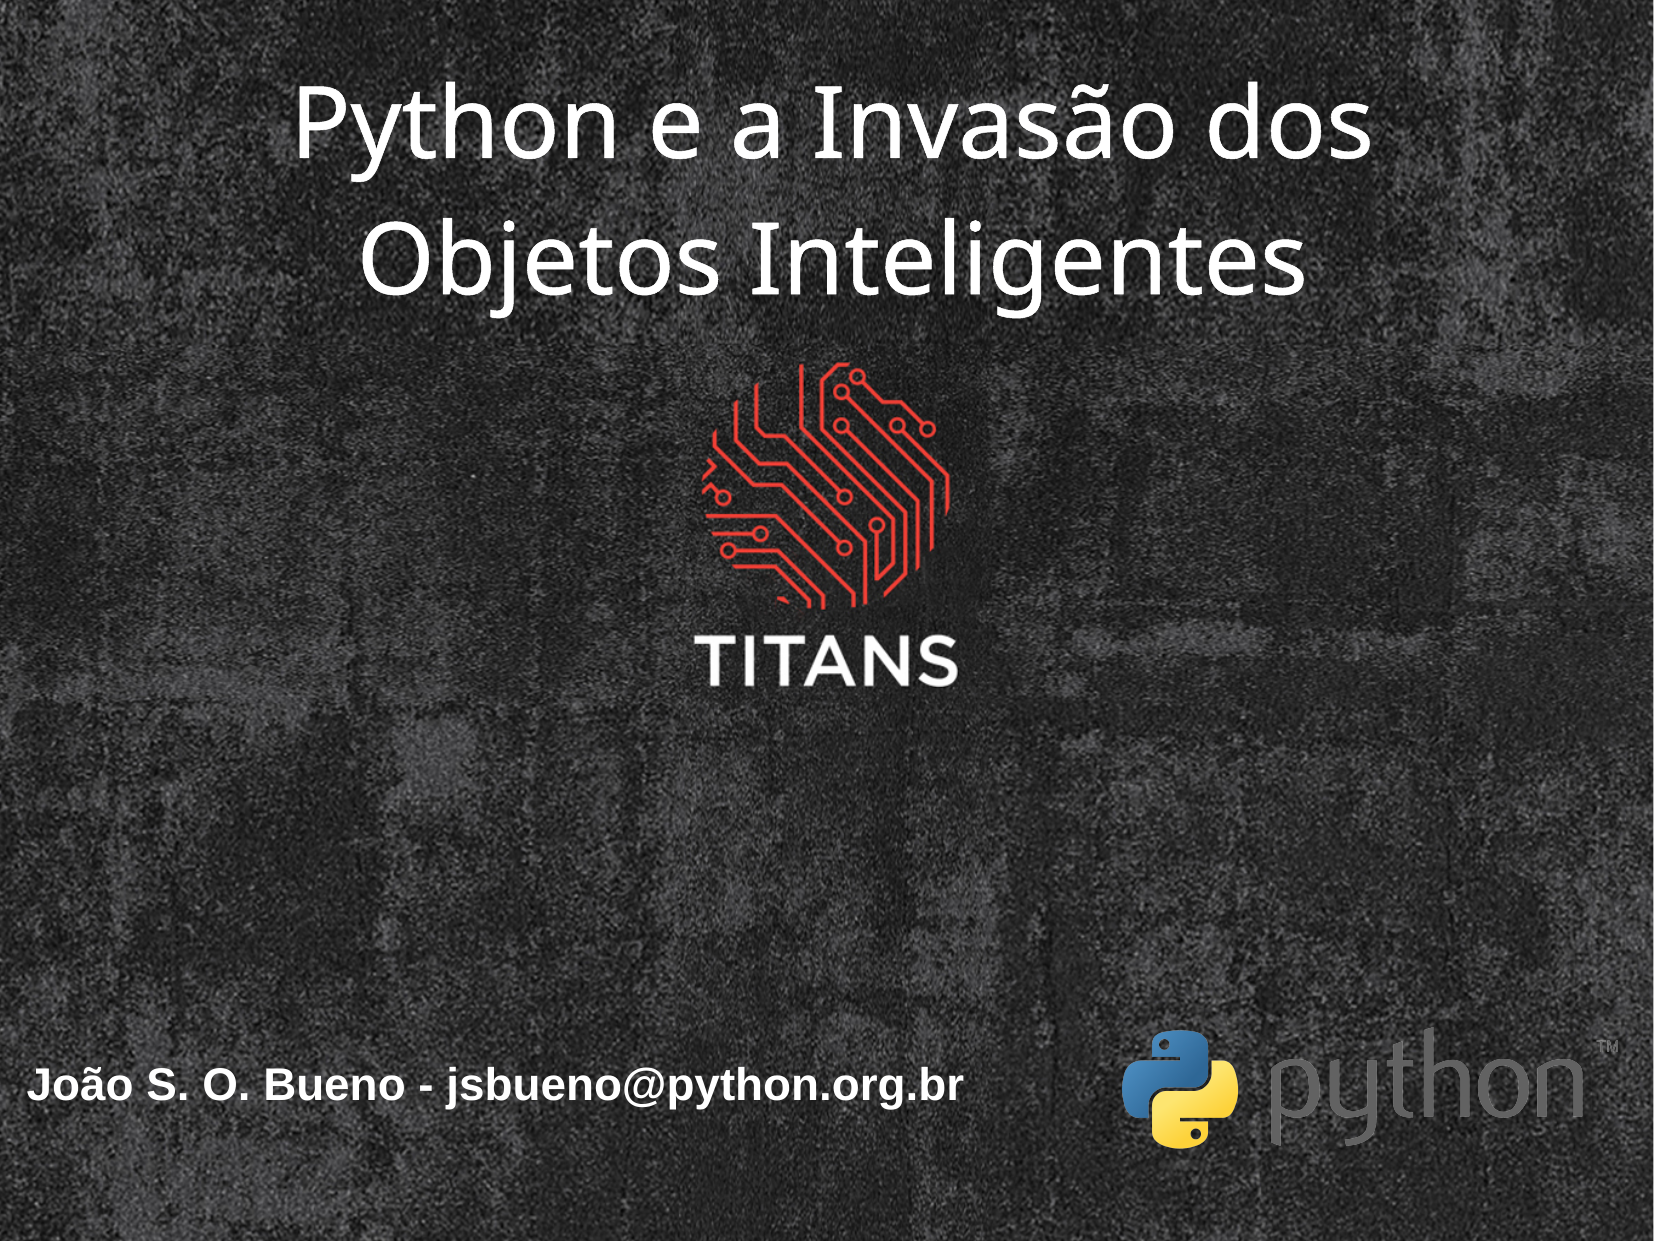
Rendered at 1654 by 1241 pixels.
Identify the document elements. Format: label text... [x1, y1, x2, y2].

picture [0, 0, 1654, 1241]
text_box João S. O. Bueno - jsbueno@python.org.br [11, 1051, 1075, 1118]
title Python e a Invasão dos Objetos Inteligentes [200, 70, 1465, 304]
